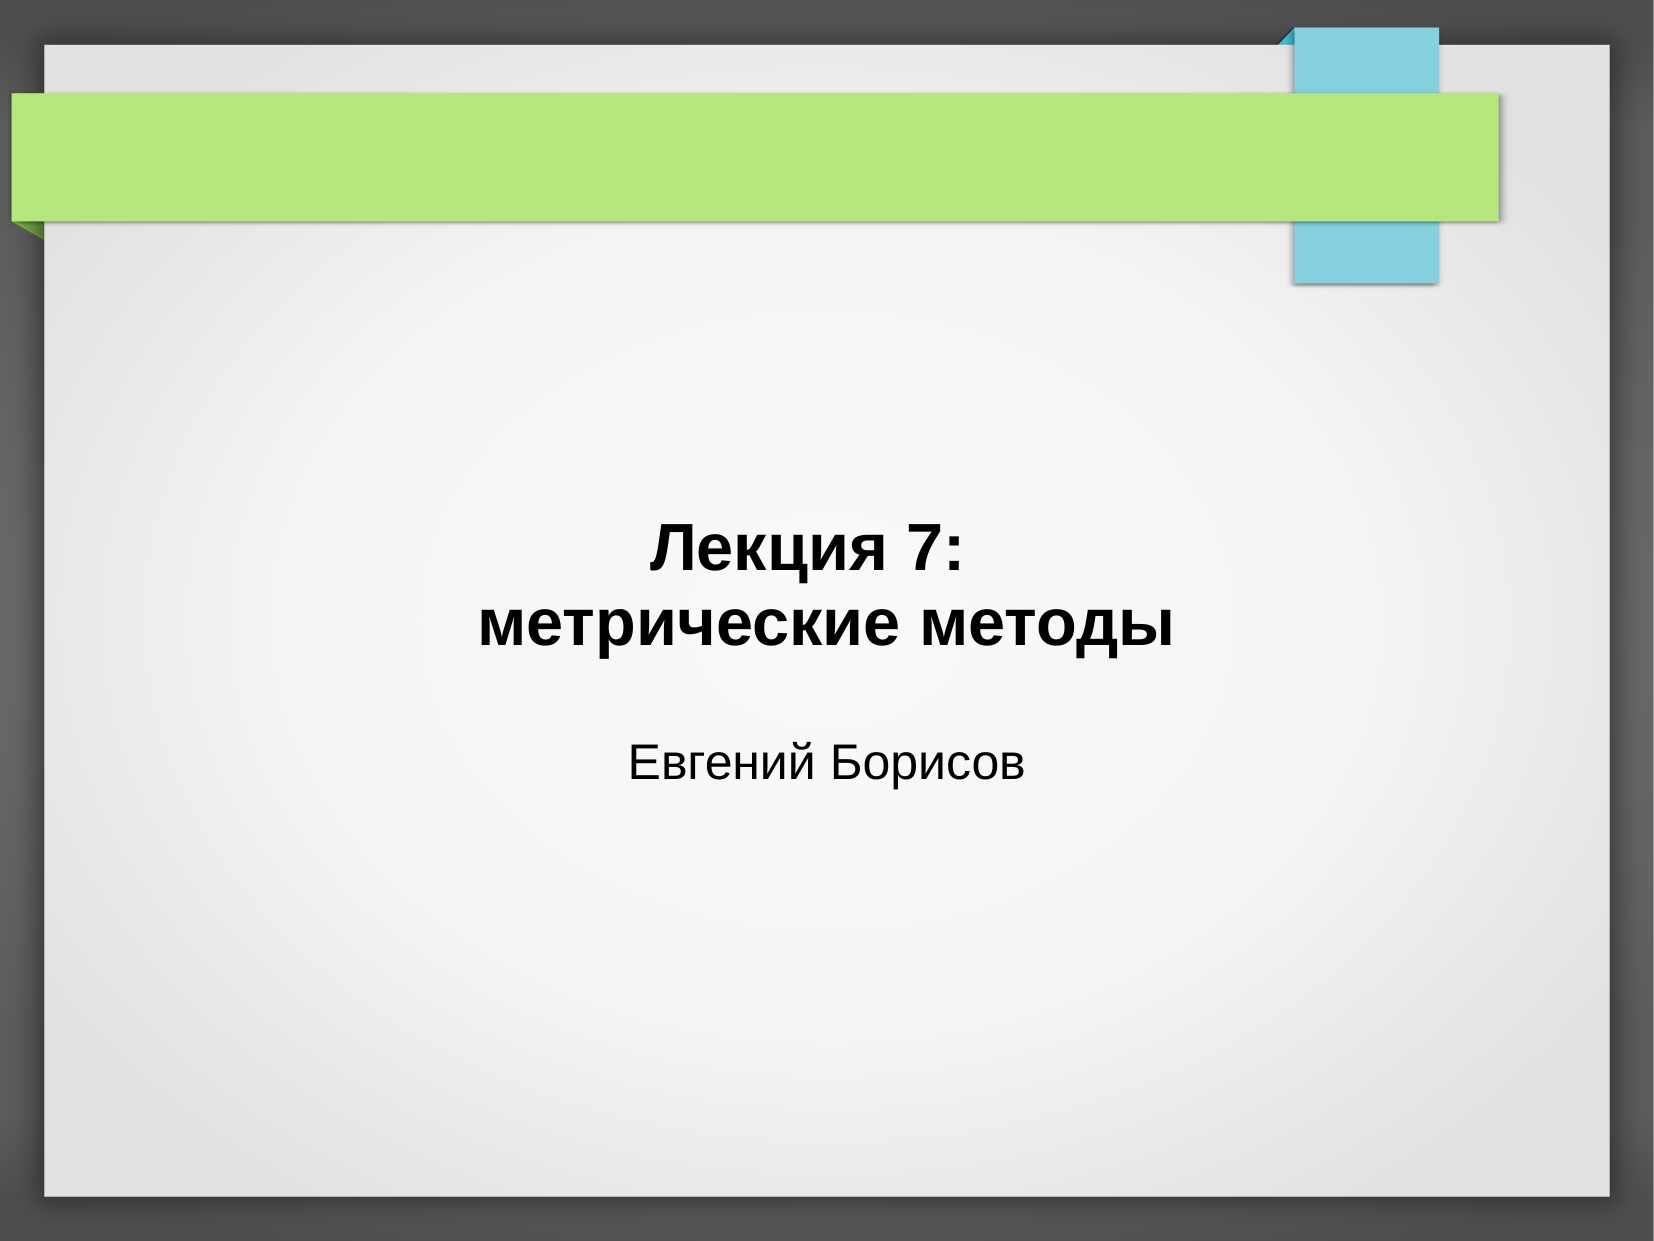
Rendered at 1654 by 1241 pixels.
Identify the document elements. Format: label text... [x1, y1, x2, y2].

picture [0, 0, 1654, 1241]
subtitle Лекция 7: метрические методы Евгений Борисов [82, 290, 1571, 1010]
